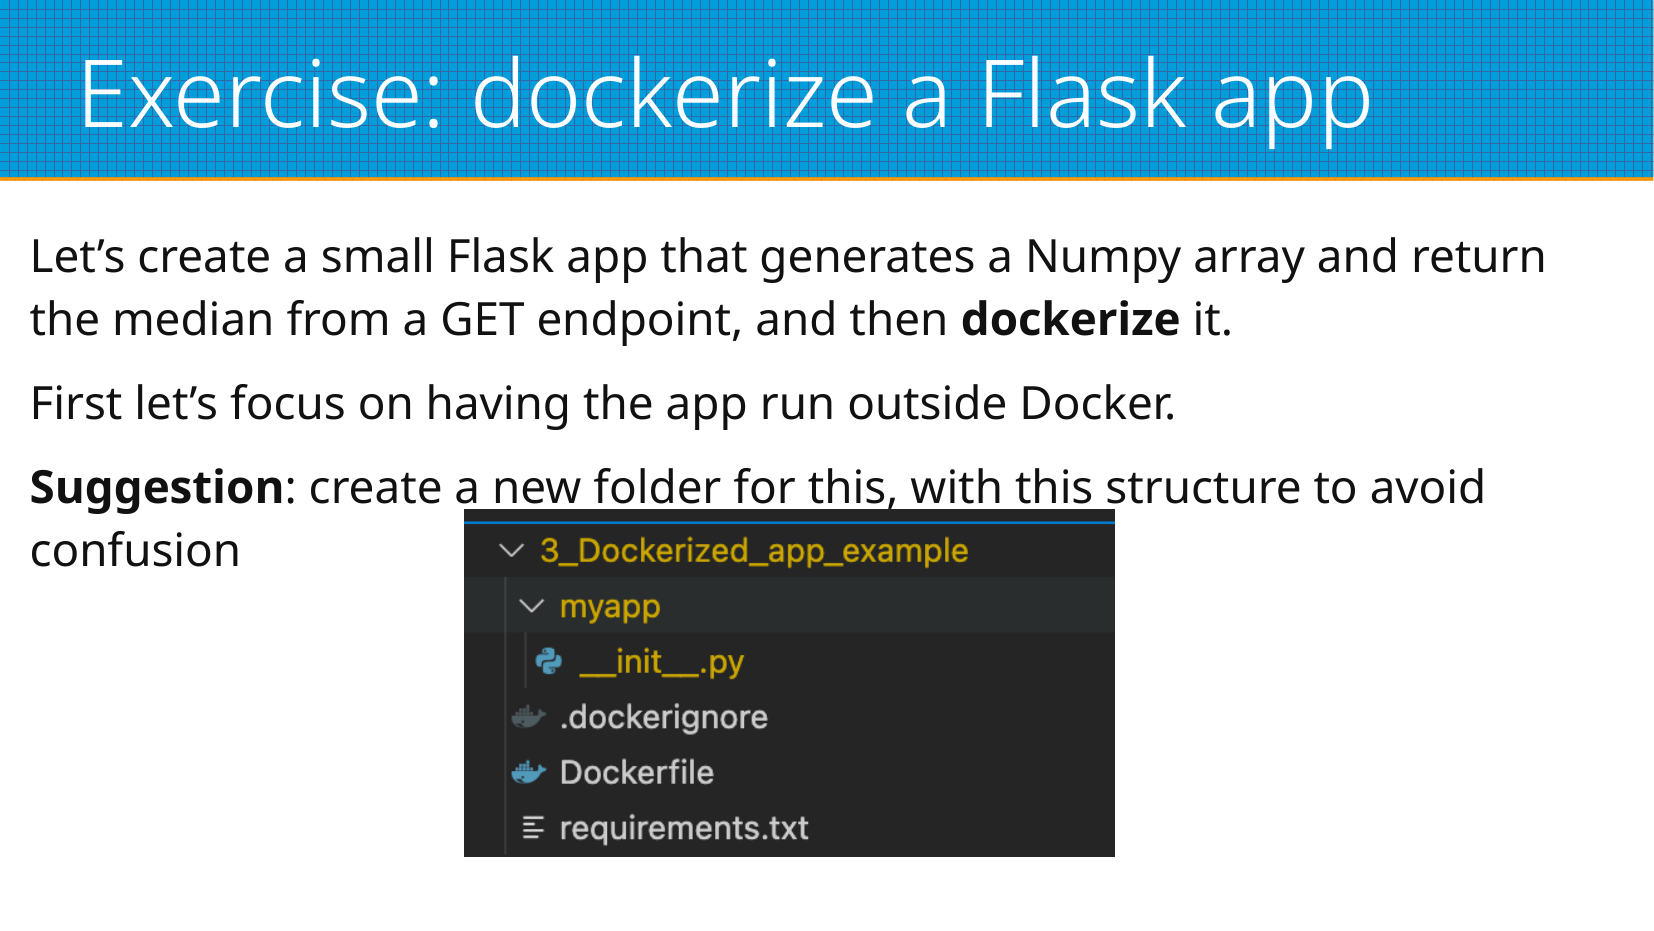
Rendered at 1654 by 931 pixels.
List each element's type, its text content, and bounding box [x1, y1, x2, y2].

list Let’s create a small Flask app that generates a Numpy array and return the median from a GET endpoint, and then dockerize it. First let’s focus on having the app run outside Docker. Suggestion: create a new folder for this, with this structure to avoid confusion [29, 223, 1595, 886]
picture [464, 509, 1115, 857]
title Exercise: dockerize a Flask app [76, 0, 1565, 156]
